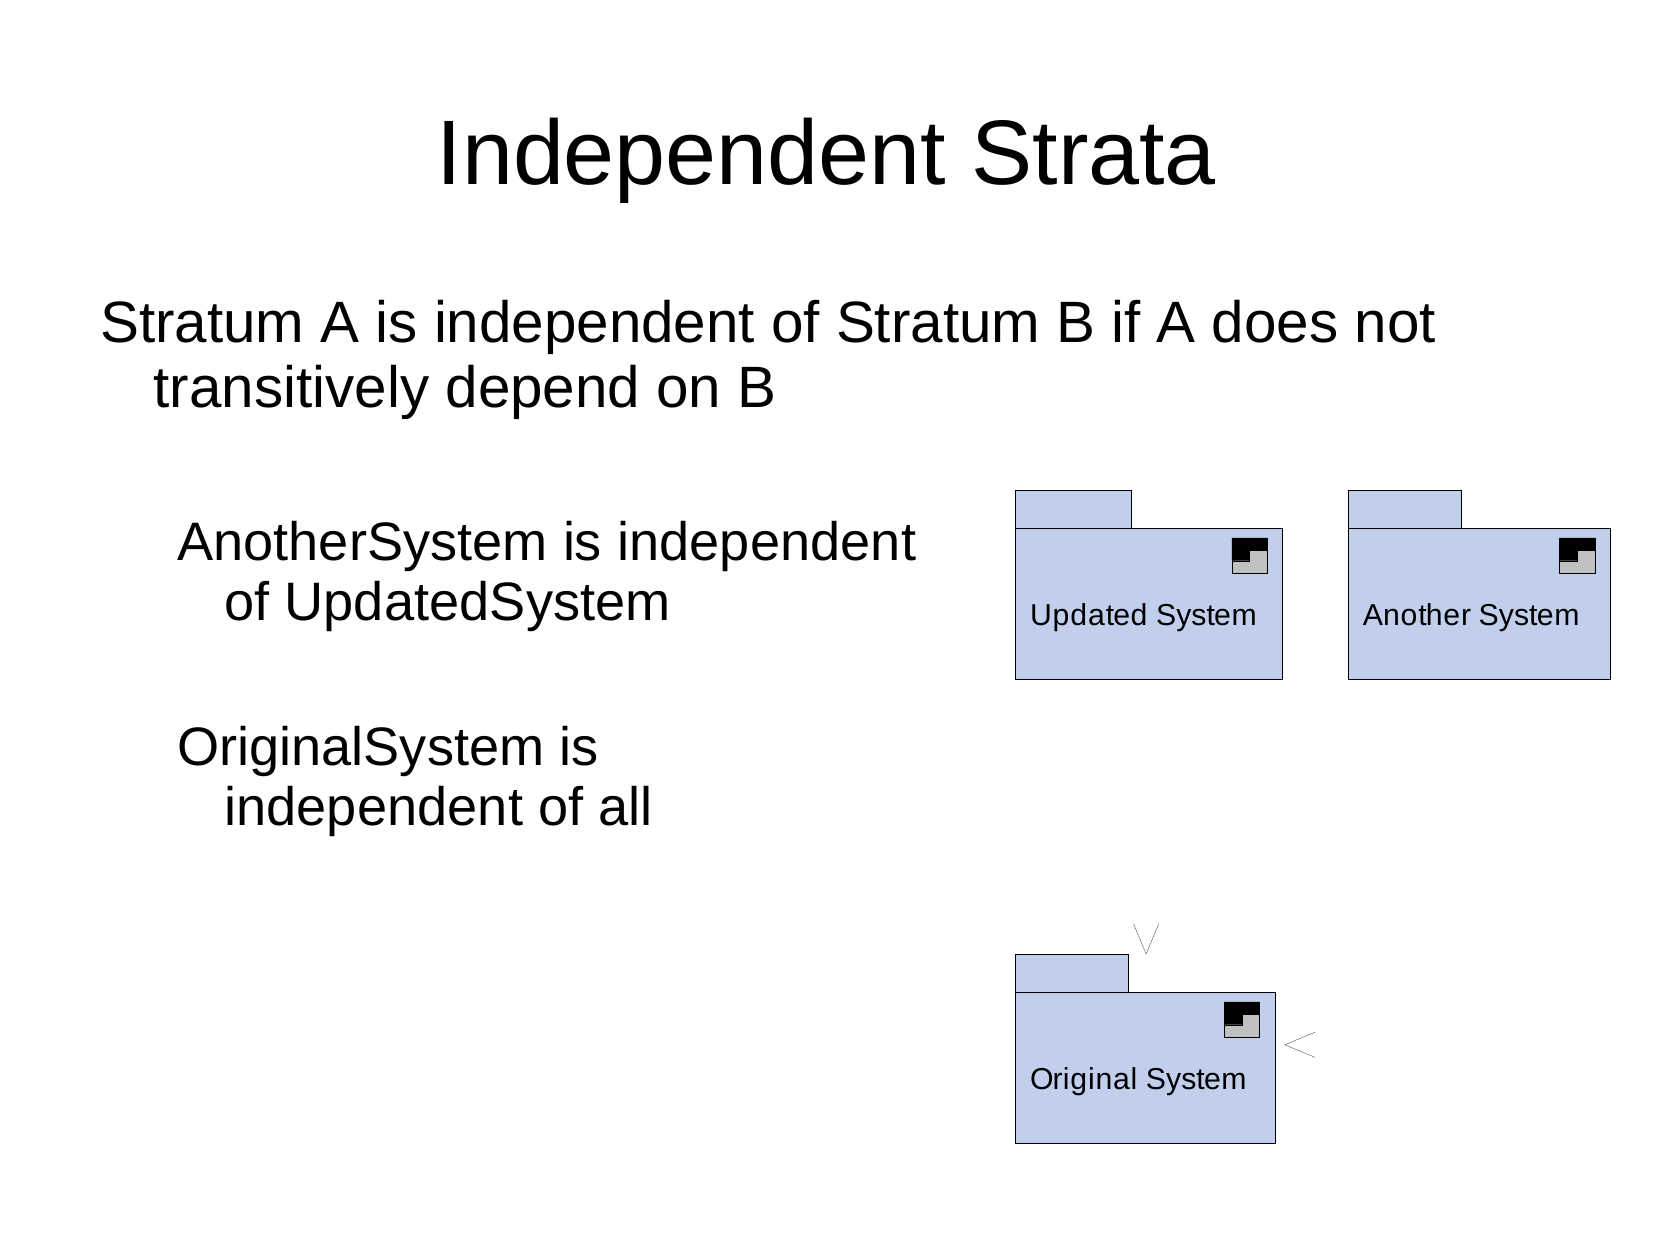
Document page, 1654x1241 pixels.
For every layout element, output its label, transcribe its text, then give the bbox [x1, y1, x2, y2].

list Stratum A is independent of Stratum B if A does not transitively depend on B AnotherSystem is independent of UpdatedSystem OriginalSystem is independent of all [82, 290, 1571, 1094]
title Independent Strata [82, 56, 1571, 250]
picture [1012, 487, 1613, 1146]
